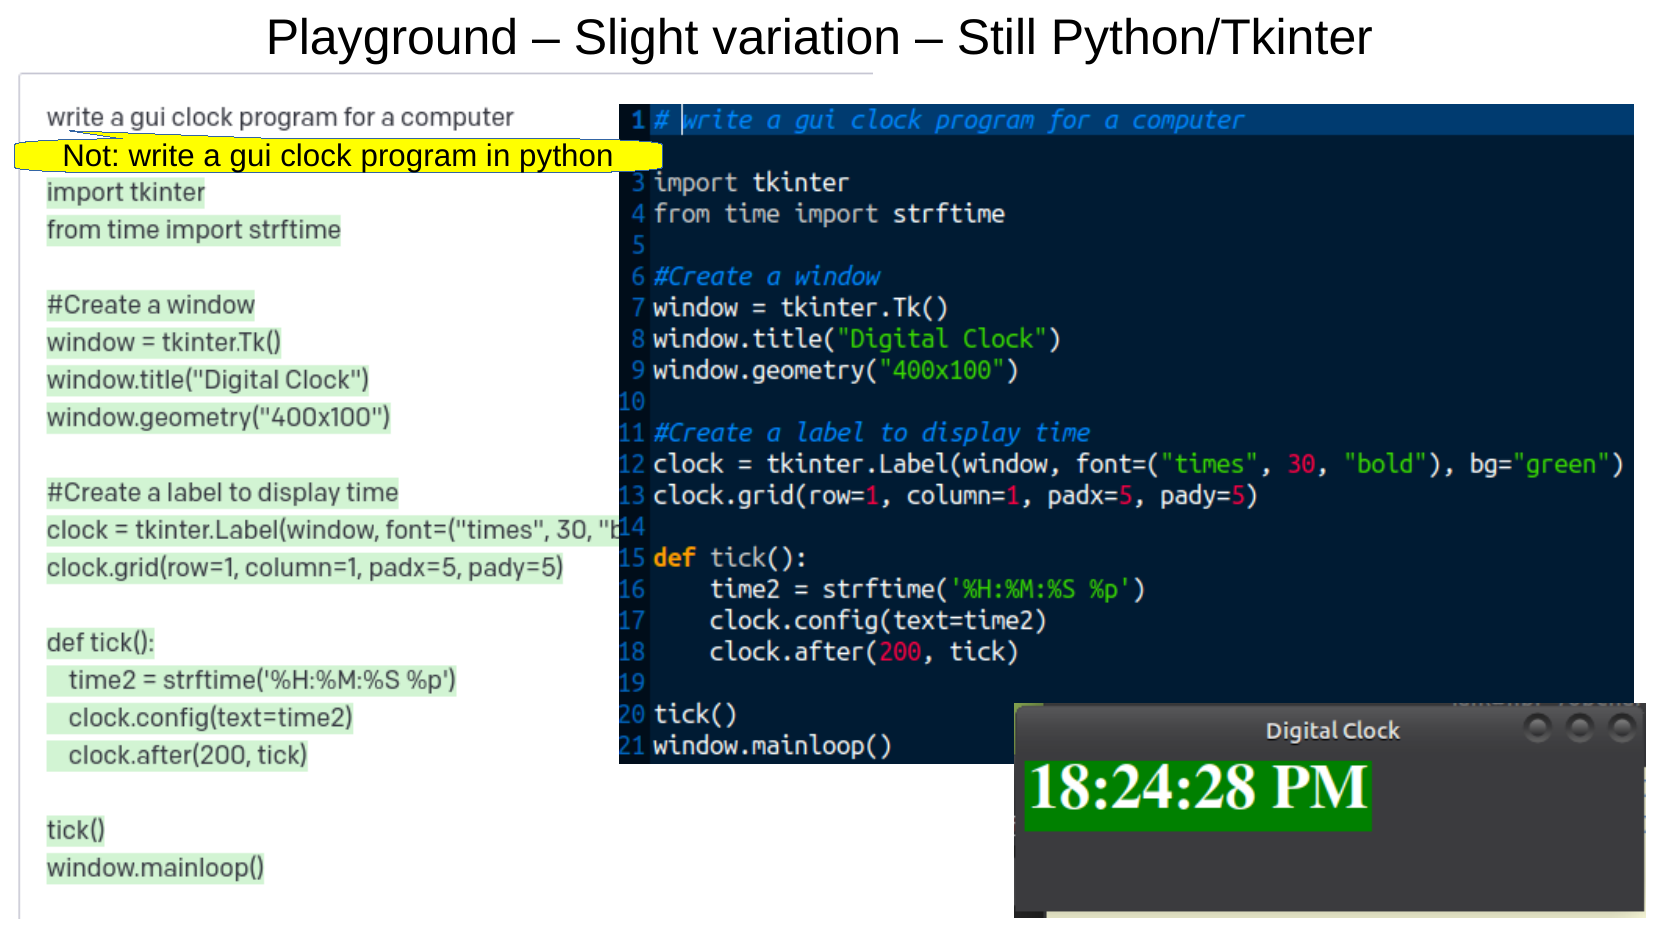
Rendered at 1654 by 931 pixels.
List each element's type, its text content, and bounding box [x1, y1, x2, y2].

title Playground – Slight variation – Still Python/Tkinter [82, 1, 1571, 74]
picture [14, 62, 1646, 919]
text_box Not: write a gui clock program in python [14, 130, 663, 173]
